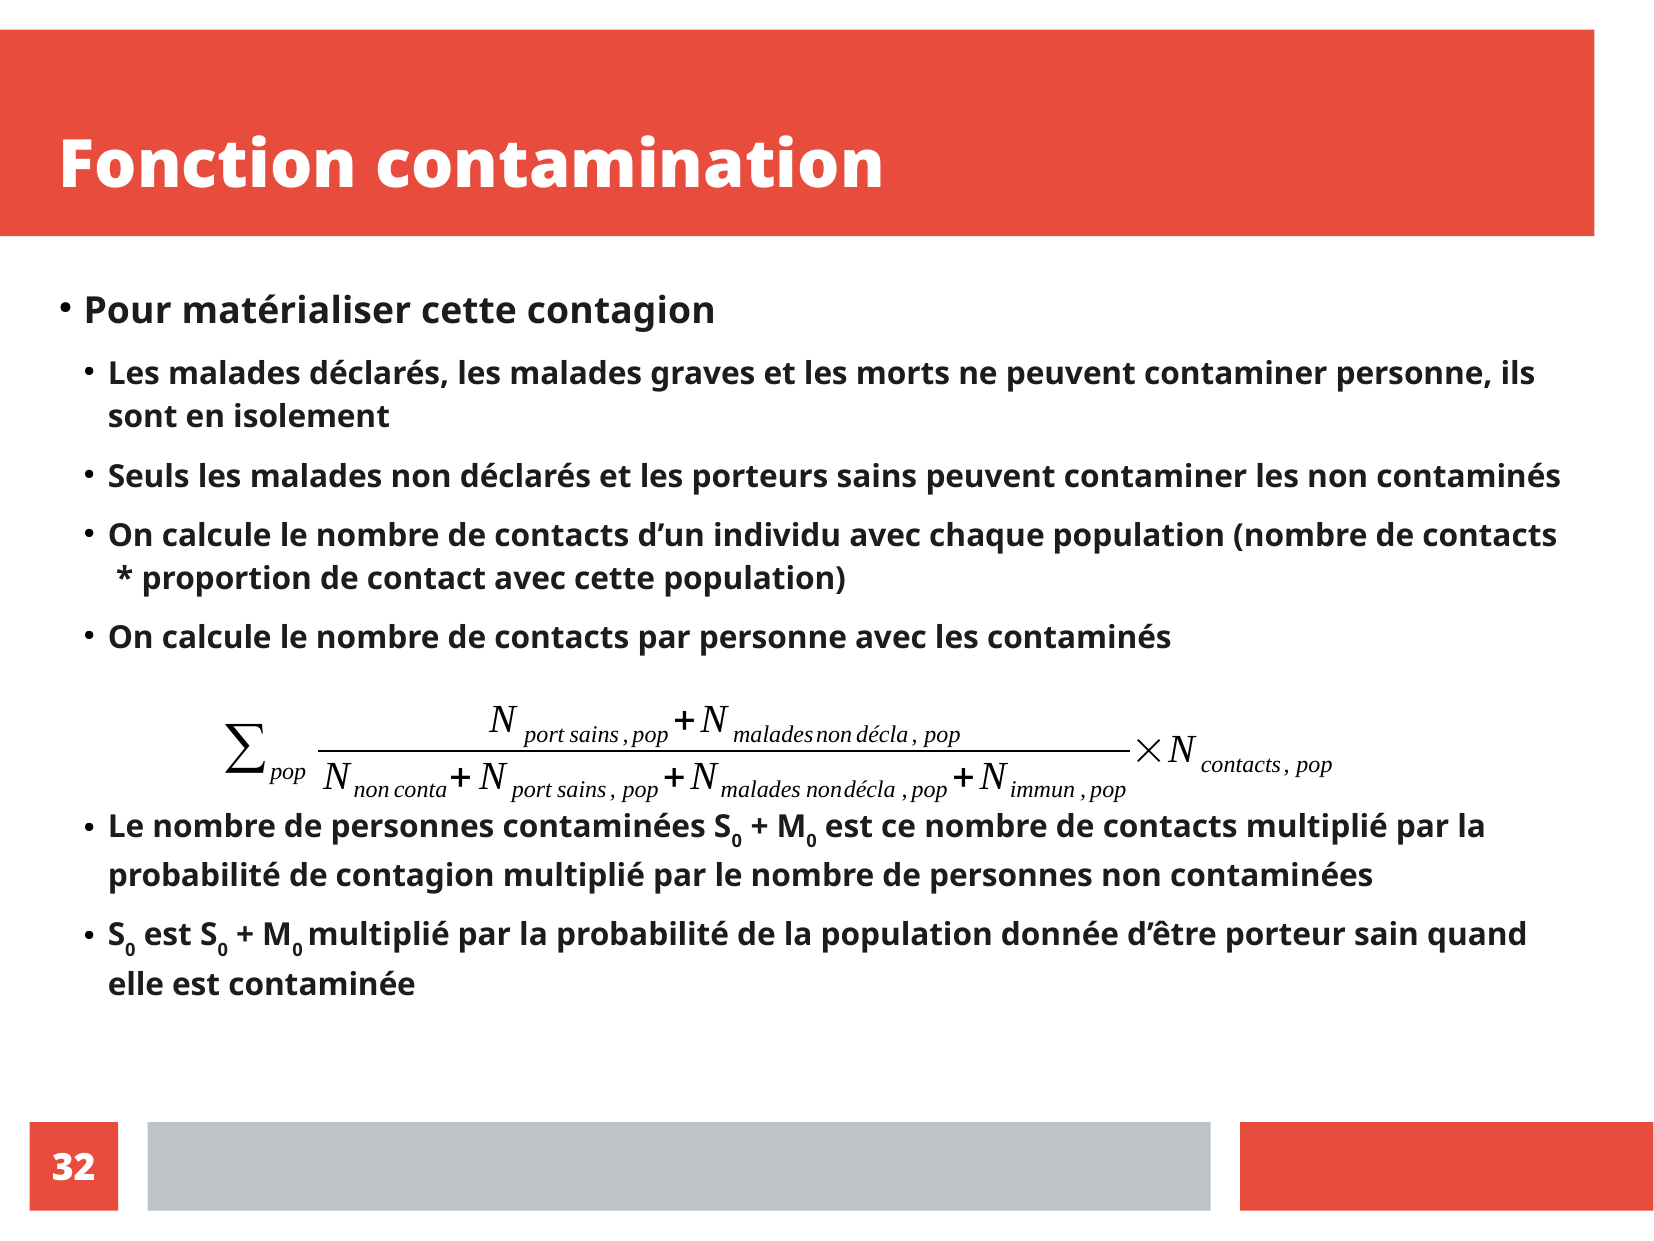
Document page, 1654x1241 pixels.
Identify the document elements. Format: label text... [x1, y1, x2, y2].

list Pour matérialiser cette contagion Les malades déclarés, les malades graves et les morts ne peuvent contaminer personne, ils sont en isolement Seuls les malades non déclarés et les porteurs sains peuvent contaminer les non contaminés On calcule le nombre de contacts d’un individu avec chaque population (nombre de contacts * proportion de contact avec cette population) On calcule le nombre de contacts par personne avec les contaminés Le nombre de personnes contaminées S0 + M0 est ce nombre de contacts multiplié par la probabilité de contagion multiplié par le nombre de personnes non contaminées S0 est S0 + M0 multiplié par la probabilité de la population donnée d’être porteur sain quand elle est contaminée [59, 283, 1565, 1052]
chart [212, 697, 1342, 804]
title Fonction contamination [59, 59, 1595, 207]
